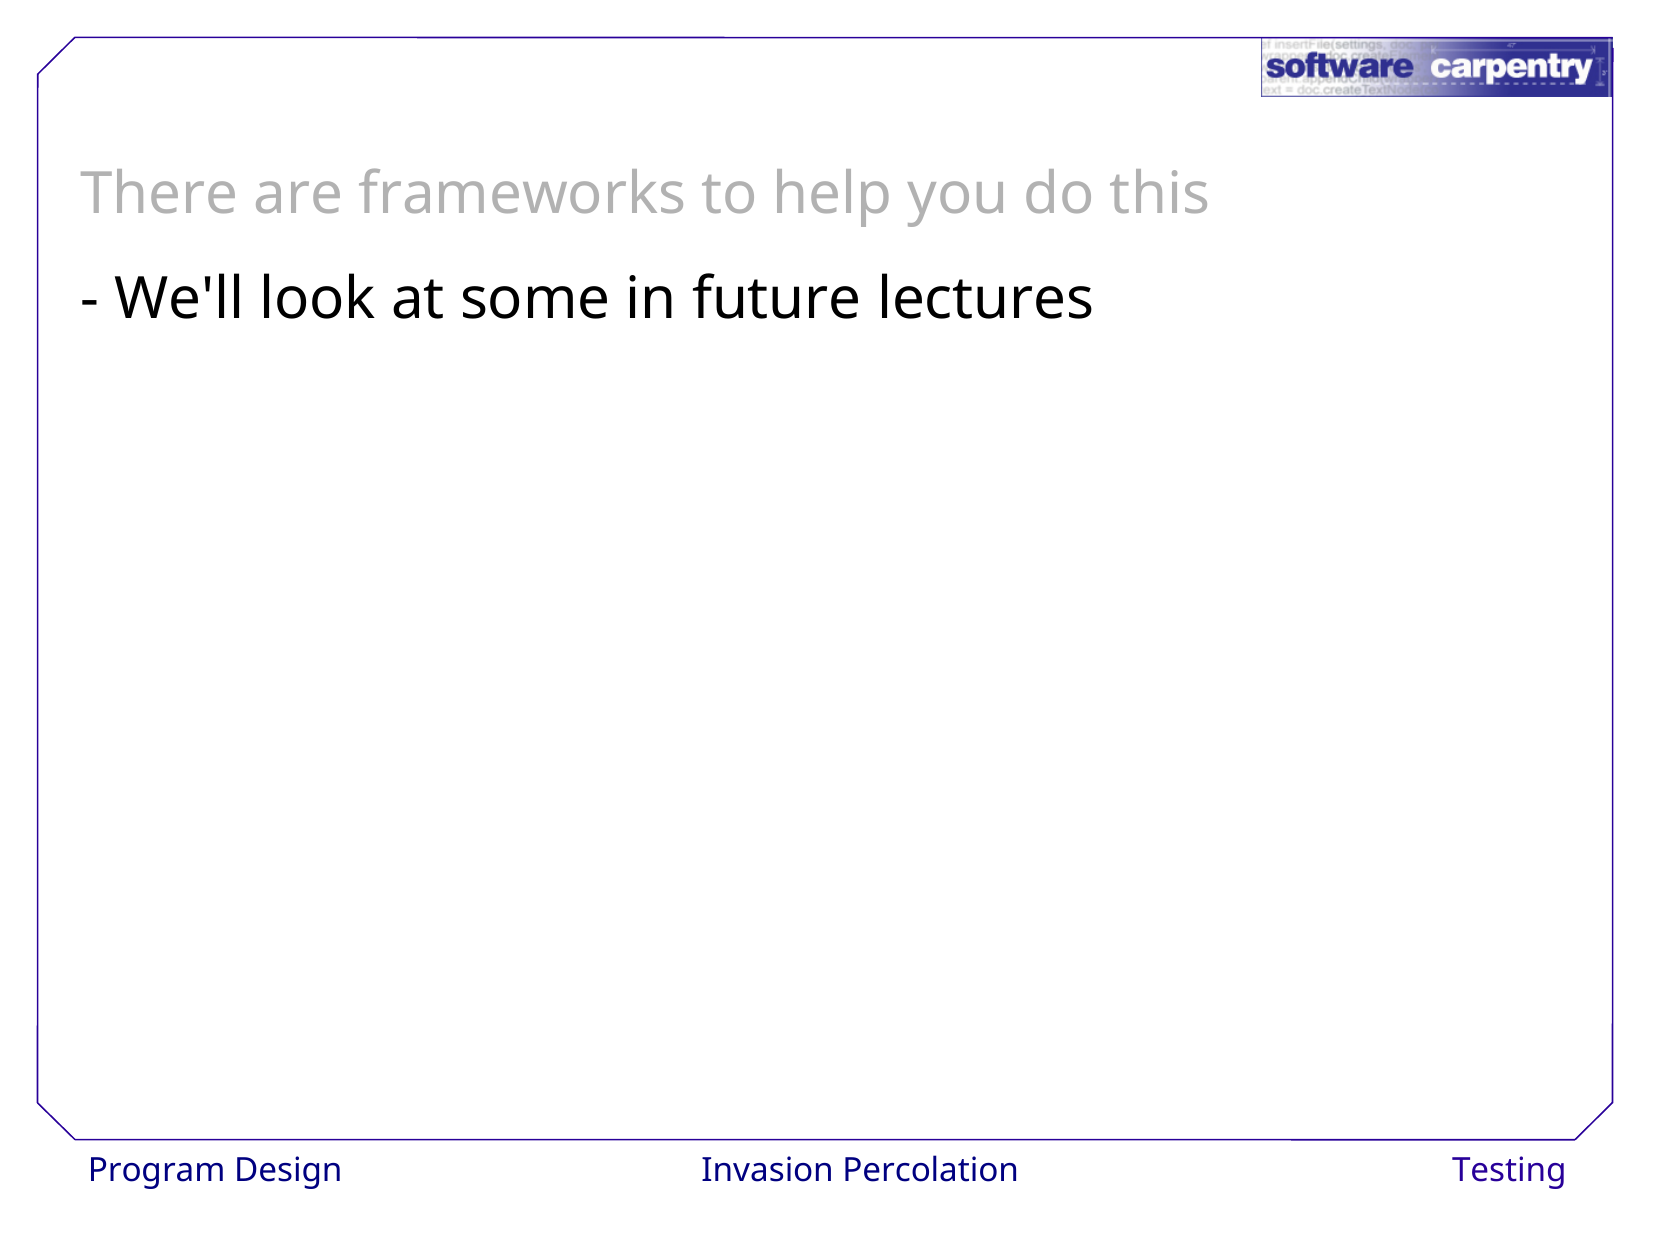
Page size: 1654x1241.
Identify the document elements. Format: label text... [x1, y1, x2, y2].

picture [1261, 39, 1613, 97]
text_box There are frameworks to help you do this - We'll look at some in future lectures [65, 112, 1376, 338]
